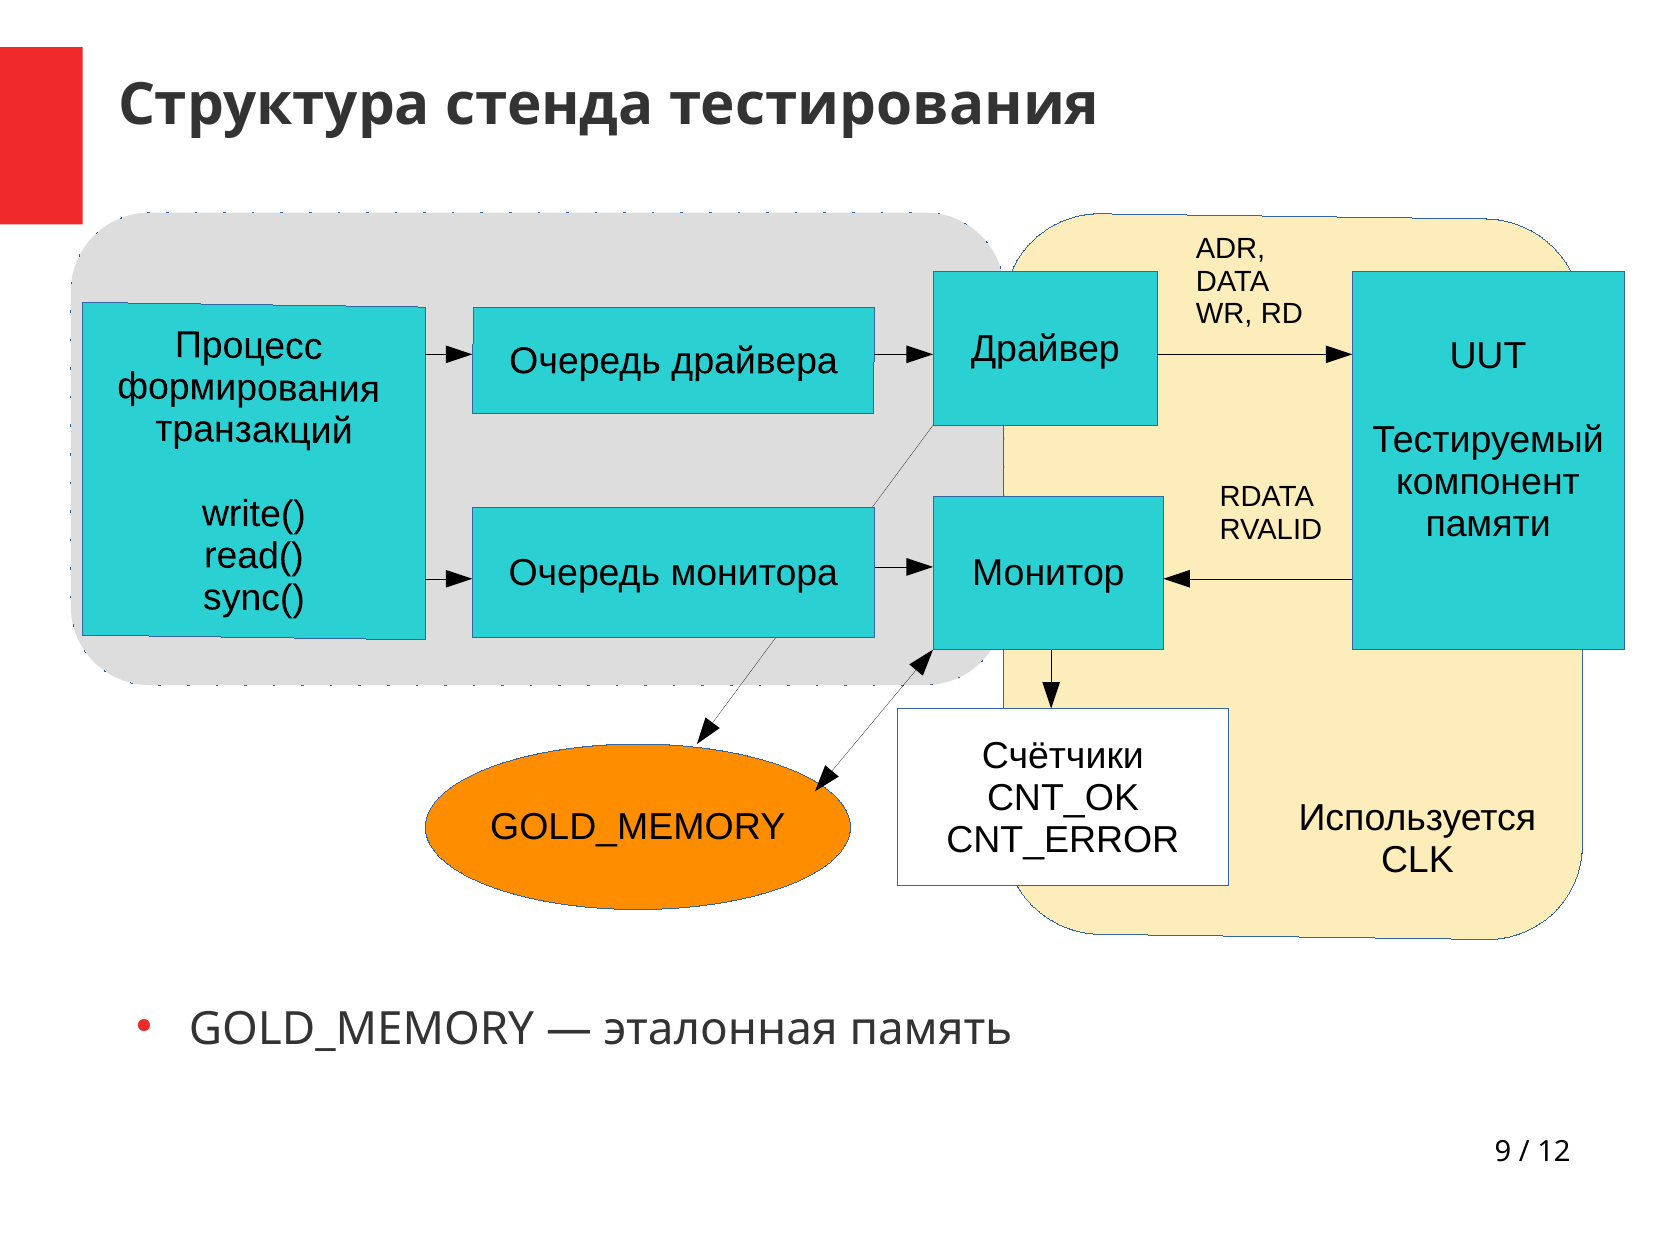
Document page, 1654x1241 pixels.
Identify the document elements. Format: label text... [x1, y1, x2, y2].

text_box [1017, 580, 1583, 927]
text_box [741, 568, 933, 686]
text_box Процесс формирования транзакций write() read() sync() [82, 302, 426, 640]
text_box Очередь монитора [472, 507, 875, 638]
text_box RDATA RVALID [1204, 472, 1359, 552]
text_box ADR, DATA WR, RD [1181, 224, 1335, 337]
text_box Монитор [933, 496, 1164, 650]
text_box UUT Тестируемый компонент памяти [1352, 271, 1625, 650]
text_box [1003, 650, 1051, 708]
text_box [874, 355, 1352, 579]
text_box Очередь драйвера [472, 307, 875, 414]
text_box [1011, 213, 1572, 354]
text_box [70, 212, 1002, 686]
text_box [904, 650, 991, 686]
text_box Используется CLK [1299, 779, 1536, 898]
text_box GOLD_MEMORY [425, 744, 851, 910]
text_box Счётчики CNT_OK CNT_ERROR [897, 708, 1229, 886]
text_box [426, 355, 933, 579]
text_box Драйвер [933, 271, 1158, 426]
title Структура стенда тестирования [118, 49, 1571, 154]
list GOLD_MEMORY — эталонная память [118, 903, 1536, 1198]
